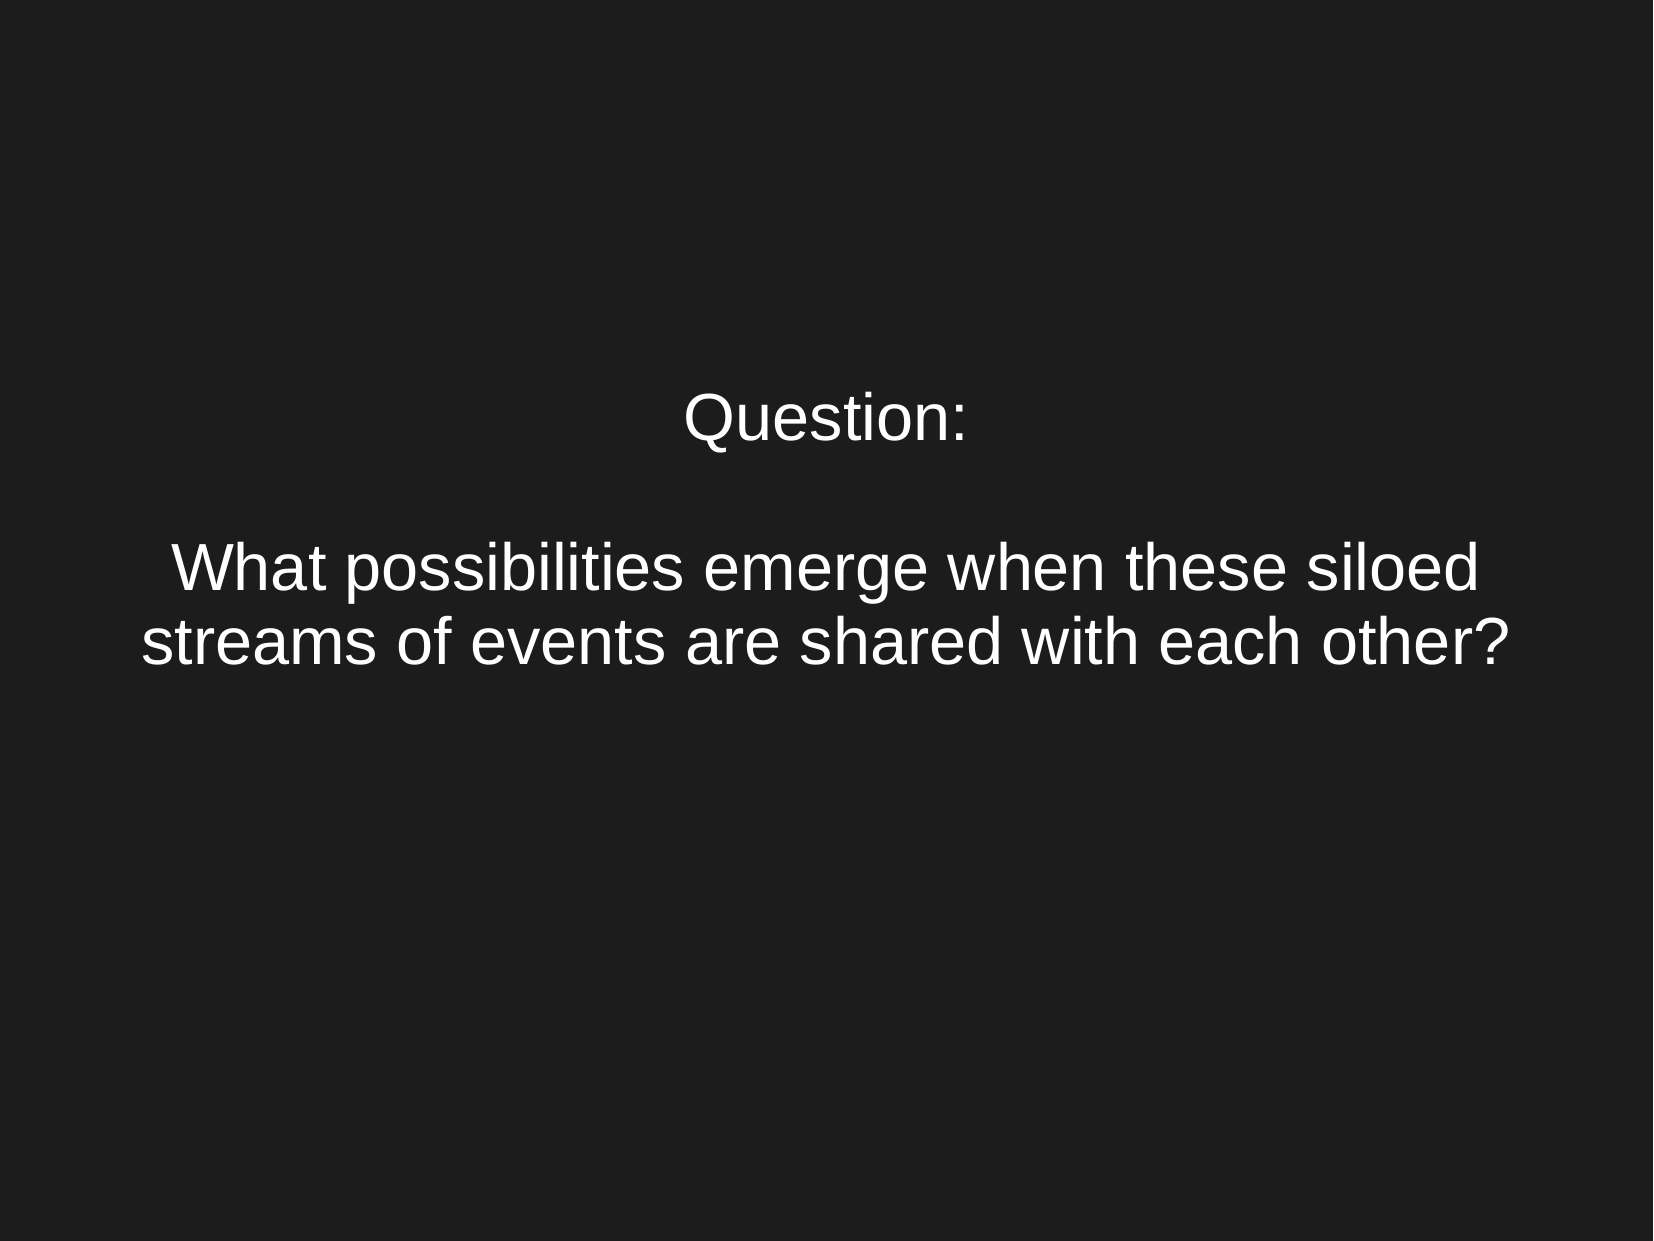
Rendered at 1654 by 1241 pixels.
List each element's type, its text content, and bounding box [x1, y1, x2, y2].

subtitle Question: What possibilities emerge when these siloed streams of events are shared with each other? [82, 49, 1571, 1010]
